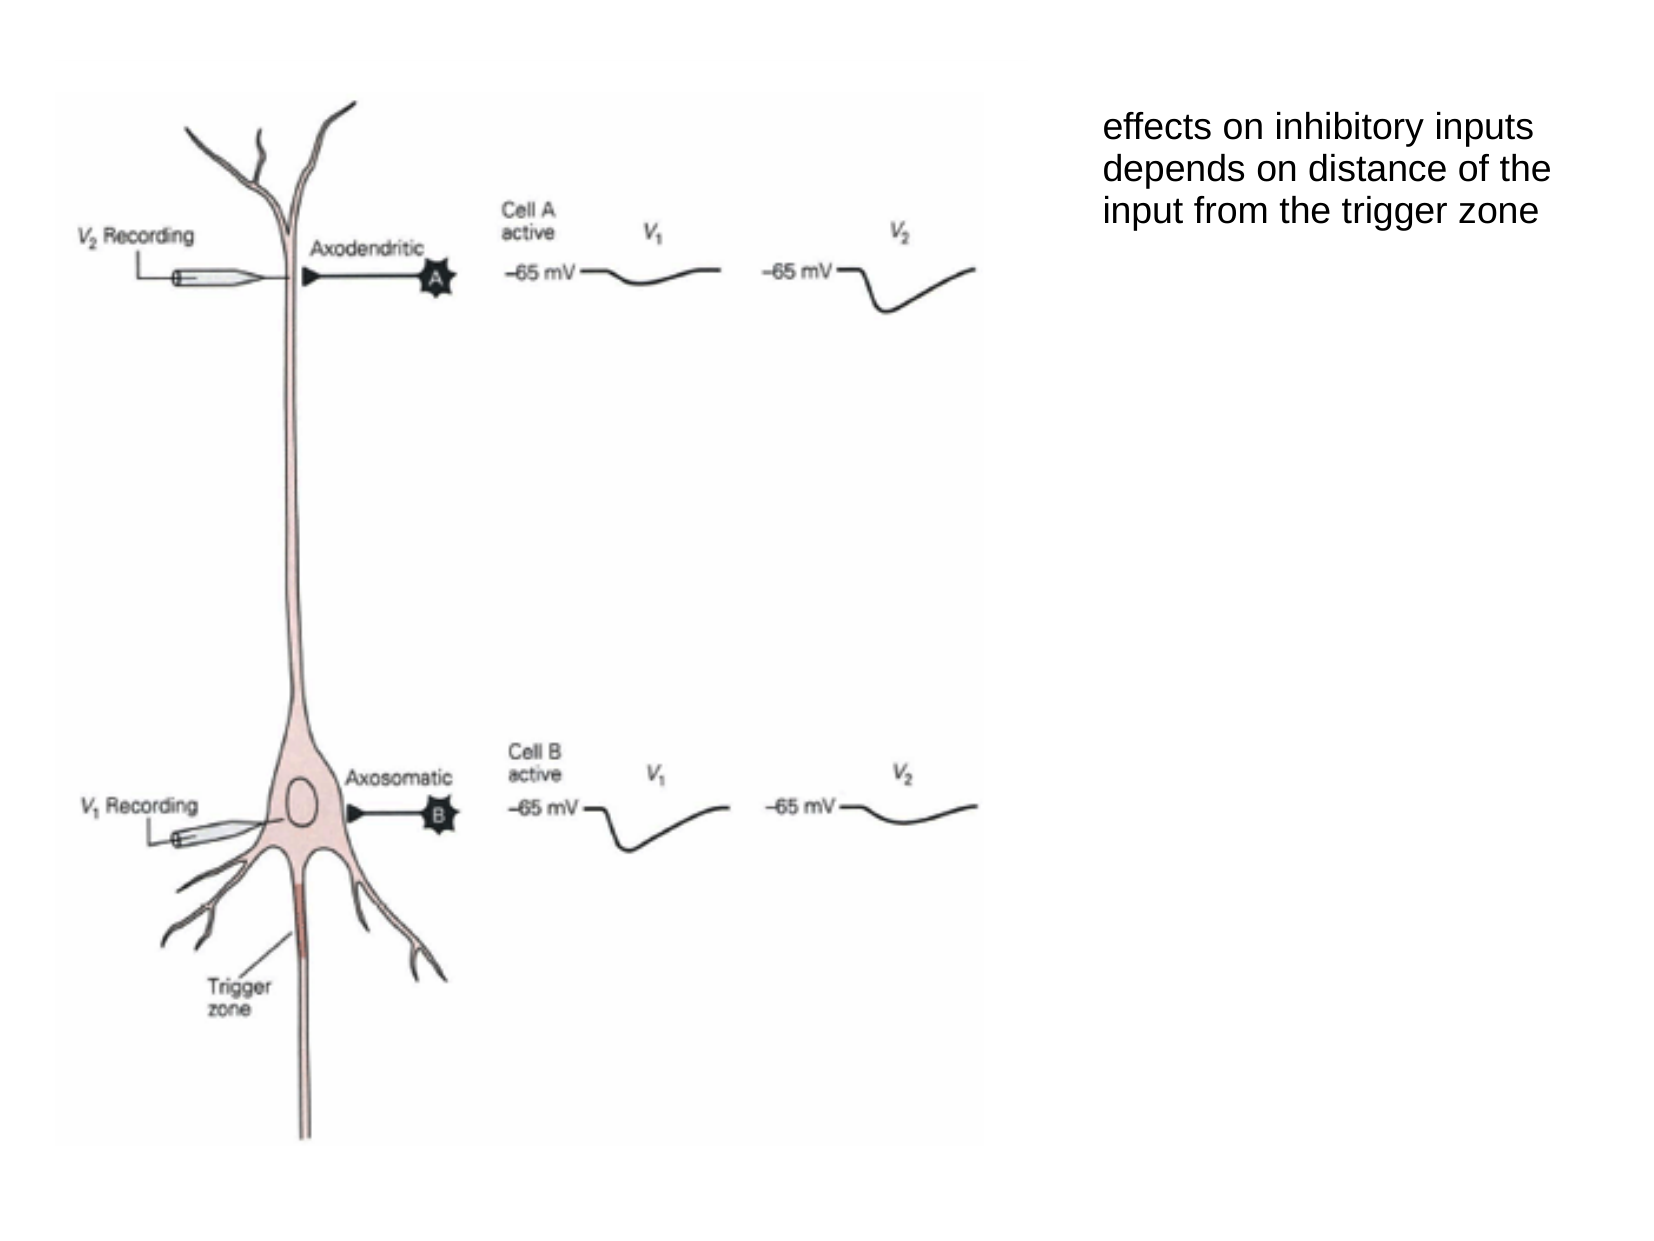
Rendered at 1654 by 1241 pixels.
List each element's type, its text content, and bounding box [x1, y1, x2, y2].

picture [55, 59, 1028, 1160]
text_box effects on inhibitory inputs depends on distance of the input from the trigger zone [1087, 98, 1587, 239]
